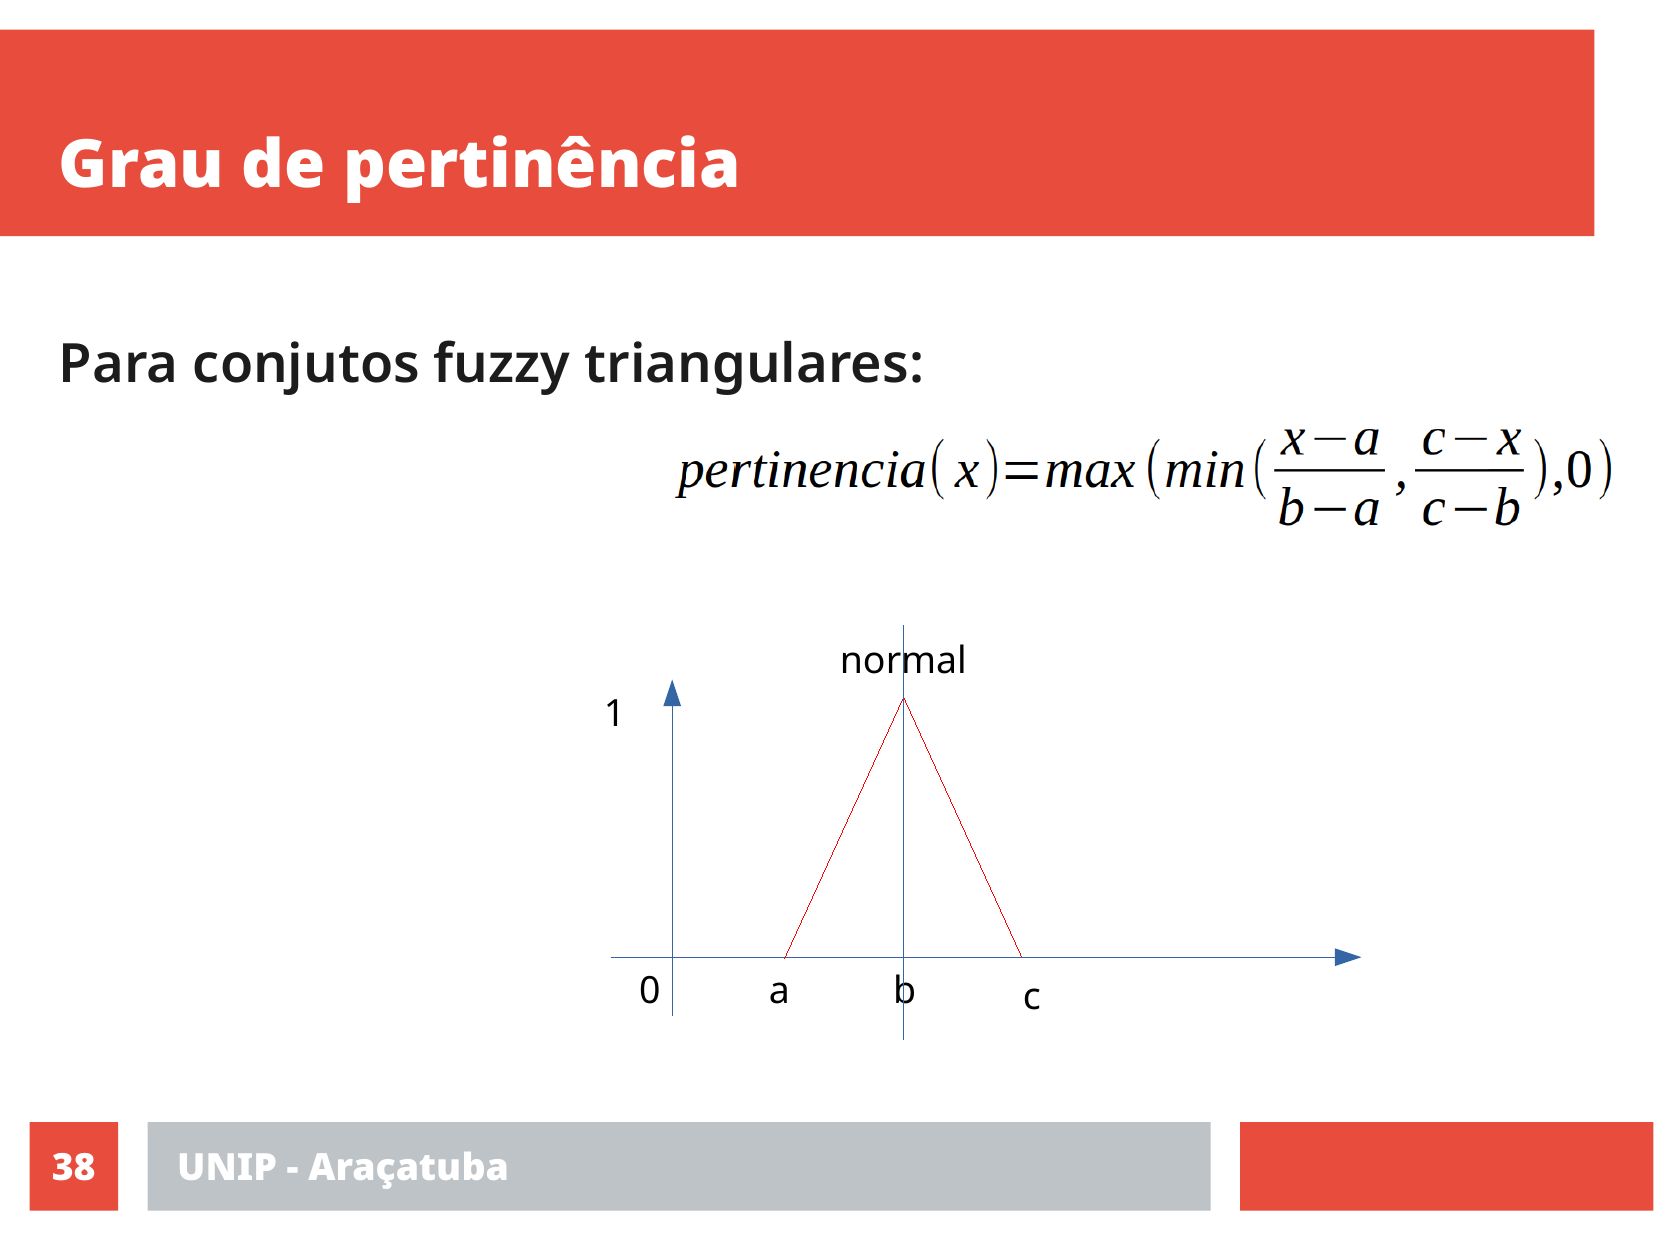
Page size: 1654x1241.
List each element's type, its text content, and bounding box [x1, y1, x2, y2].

title Grau de pertinência [59, 59, 1595, 207]
text_box b [878, 956, 903, 1015]
text_box a [754, 956, 847, 1015]
text_box c [1008, 962, 1170, 1021]
text_box 0 [624, 956, 678, 1015]
text_box normal [904, 625, 987, 685]
list Para conjutos fuzzy triangulares: [59, 324, 1565, 1093]
text_box normal [825, 625, 903, 685]
picture [661, 413, 1619, 530]
text_box b [904, 956, 1000, 1015]
text_box 1 [589, 679, 643, 738]
